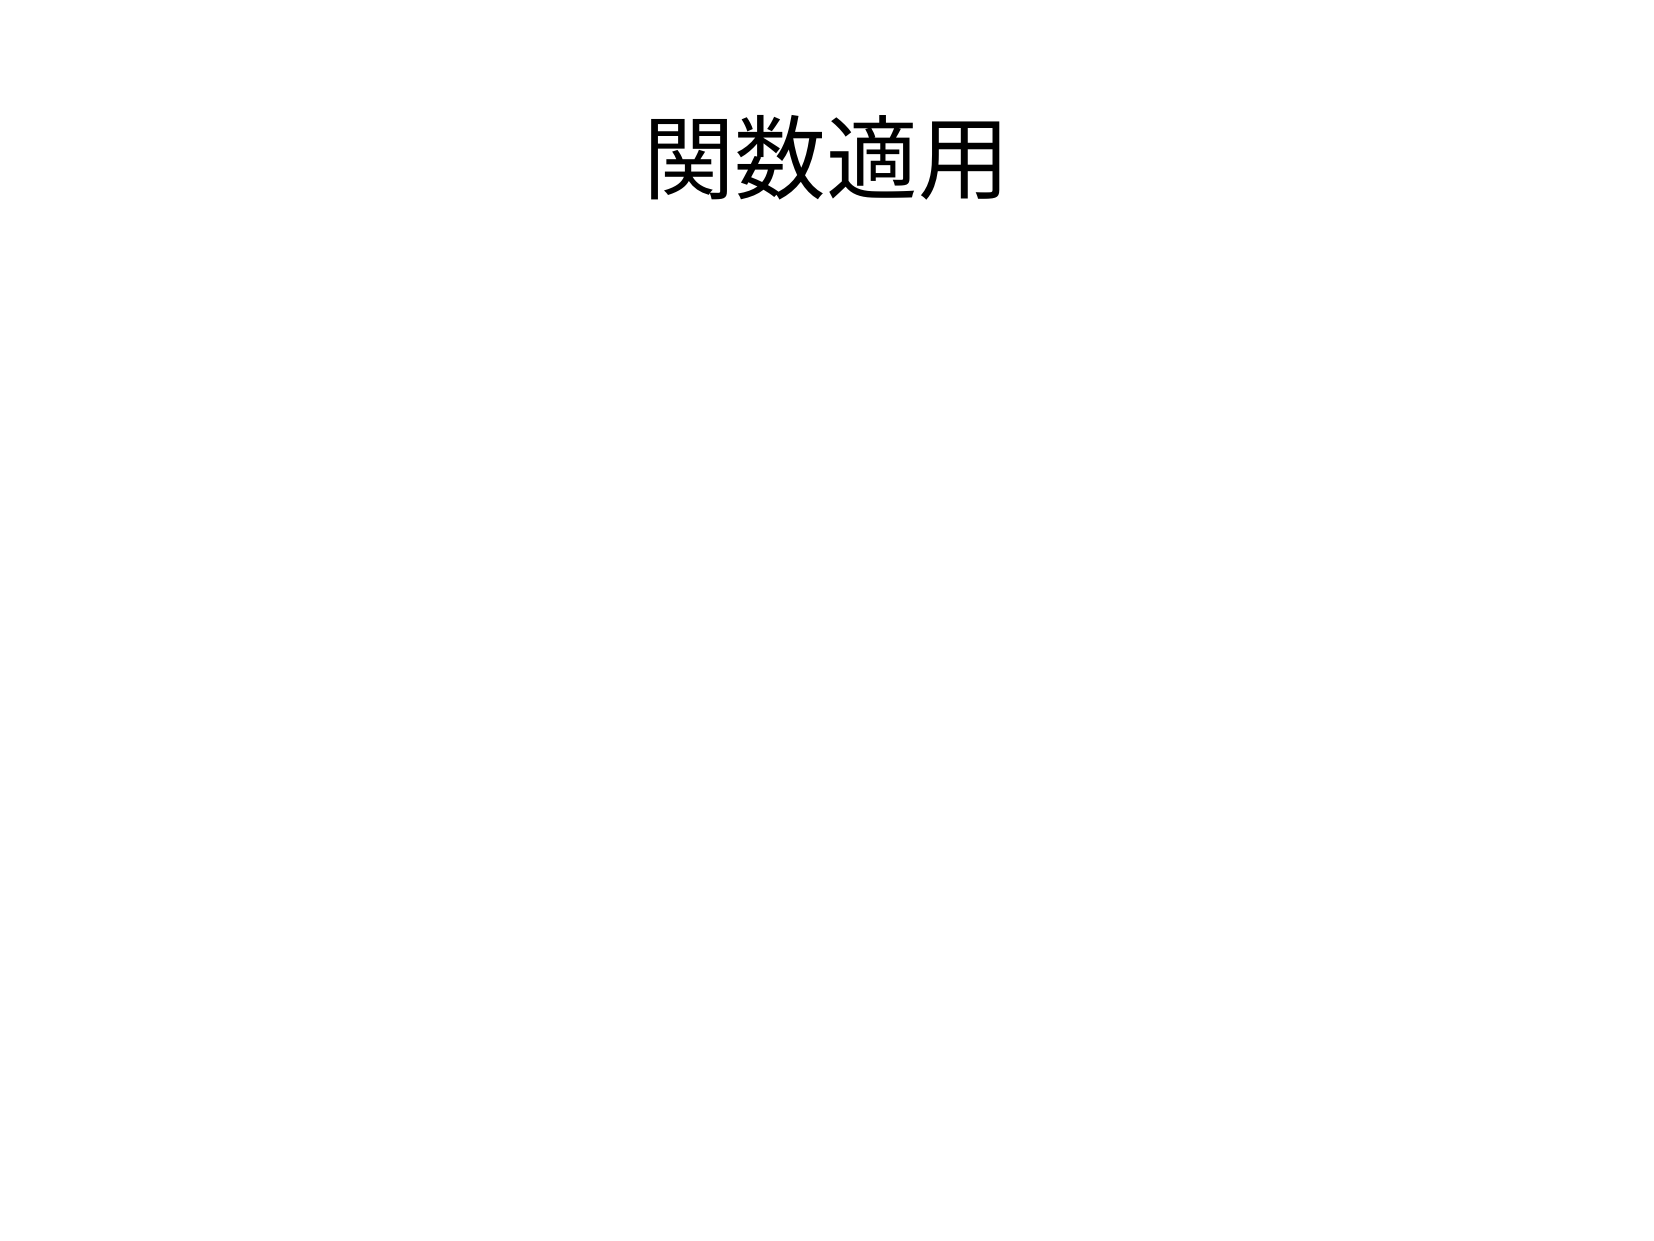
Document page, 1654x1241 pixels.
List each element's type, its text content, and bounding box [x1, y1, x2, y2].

title 関数適用 [82, 49, 1571, 257]
